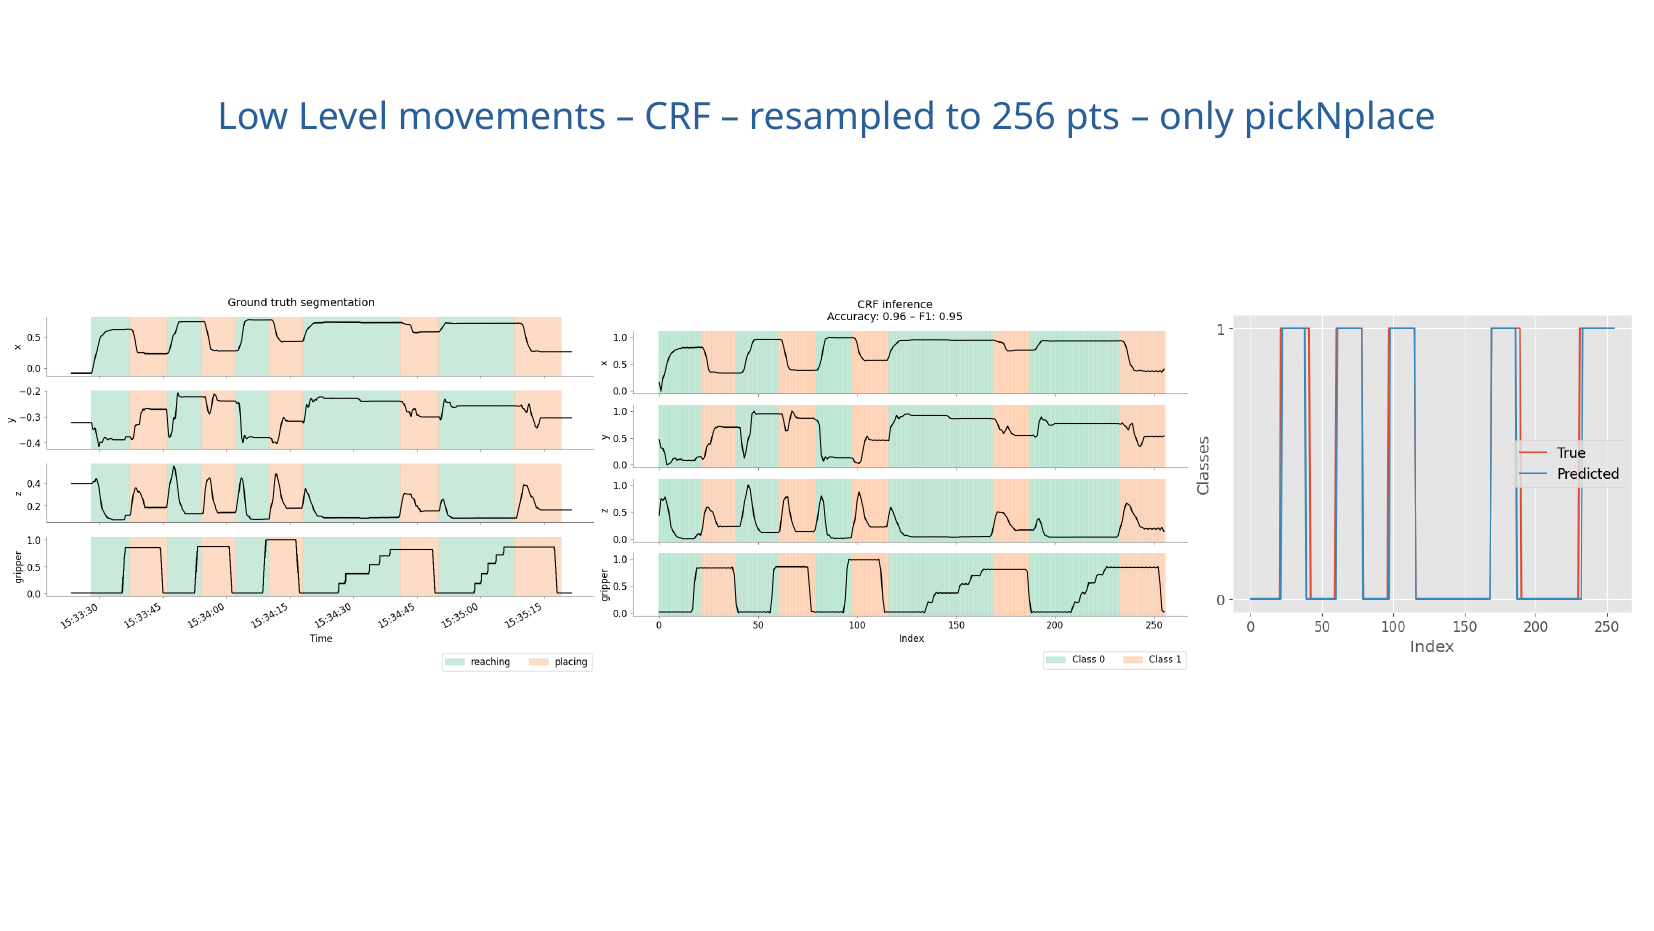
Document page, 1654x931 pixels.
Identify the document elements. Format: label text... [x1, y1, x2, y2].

title Low Level movements – CRF – resampled to 256 pts – only pickNplace [82, 37, 1571, 193]
picture [0, 292, 1639, 676]
